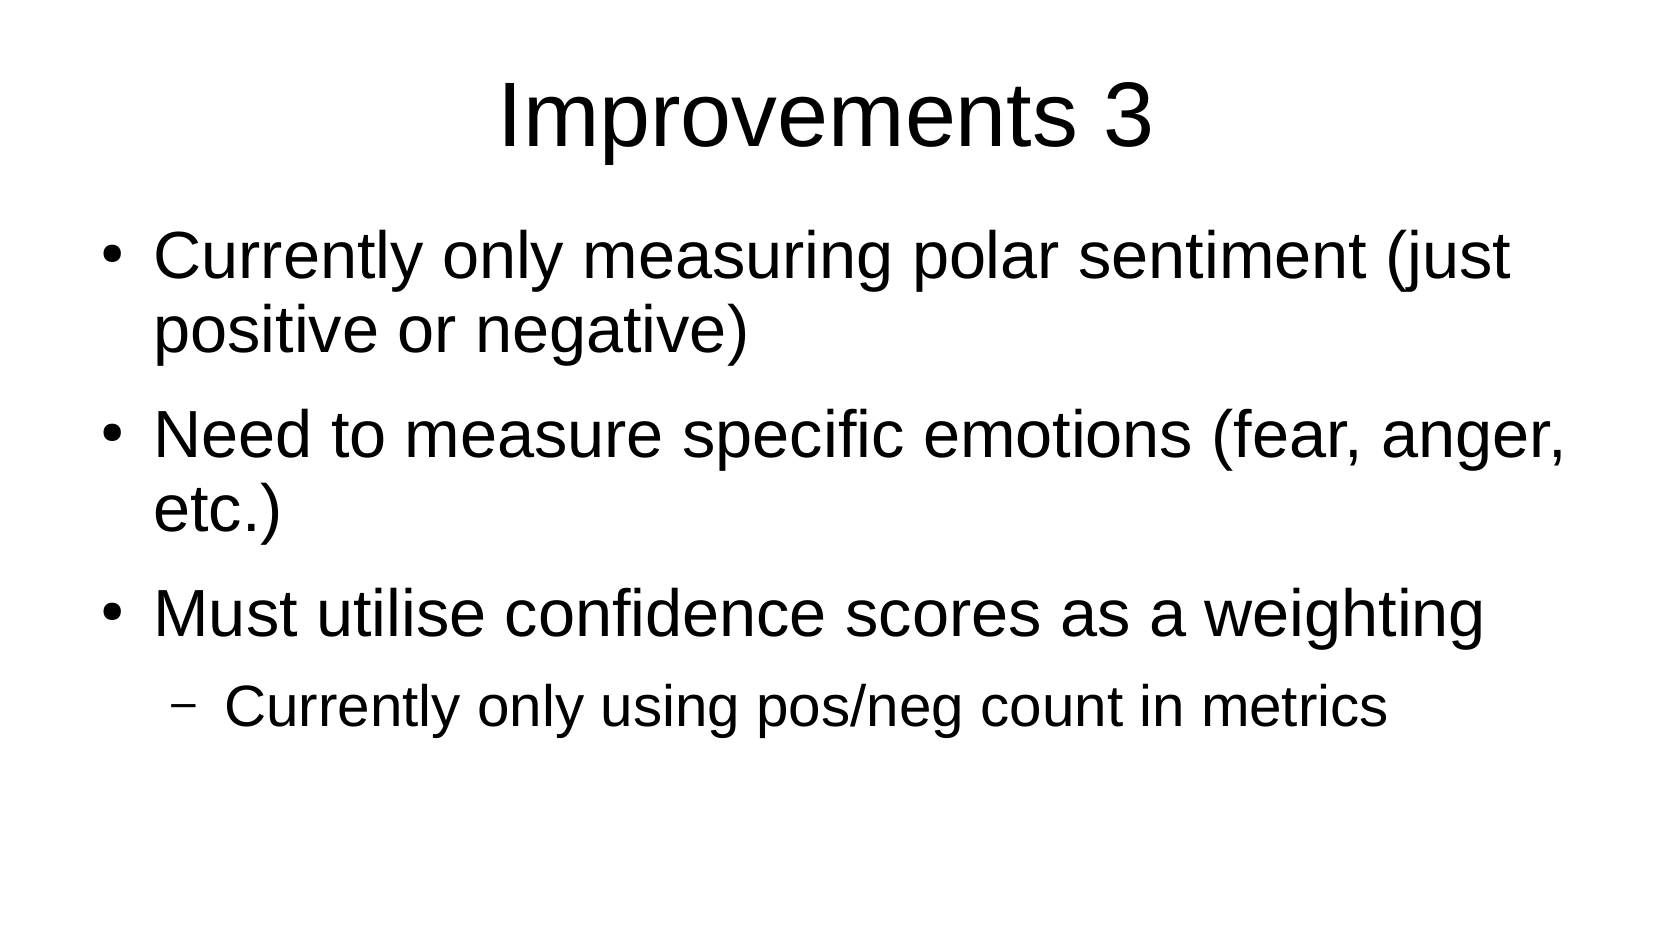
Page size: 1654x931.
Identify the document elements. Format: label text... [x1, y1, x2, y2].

list Currently only measuring polar sentiment (just positive or negative) Need to measure specific emotions (fear, anger, etc.) Must utilise confidence scores as a weighting Currently only using pos/neg count in metrics [82, 217, 1571, 758]
title Improvements 3 [82, 37, 1571, 193]
